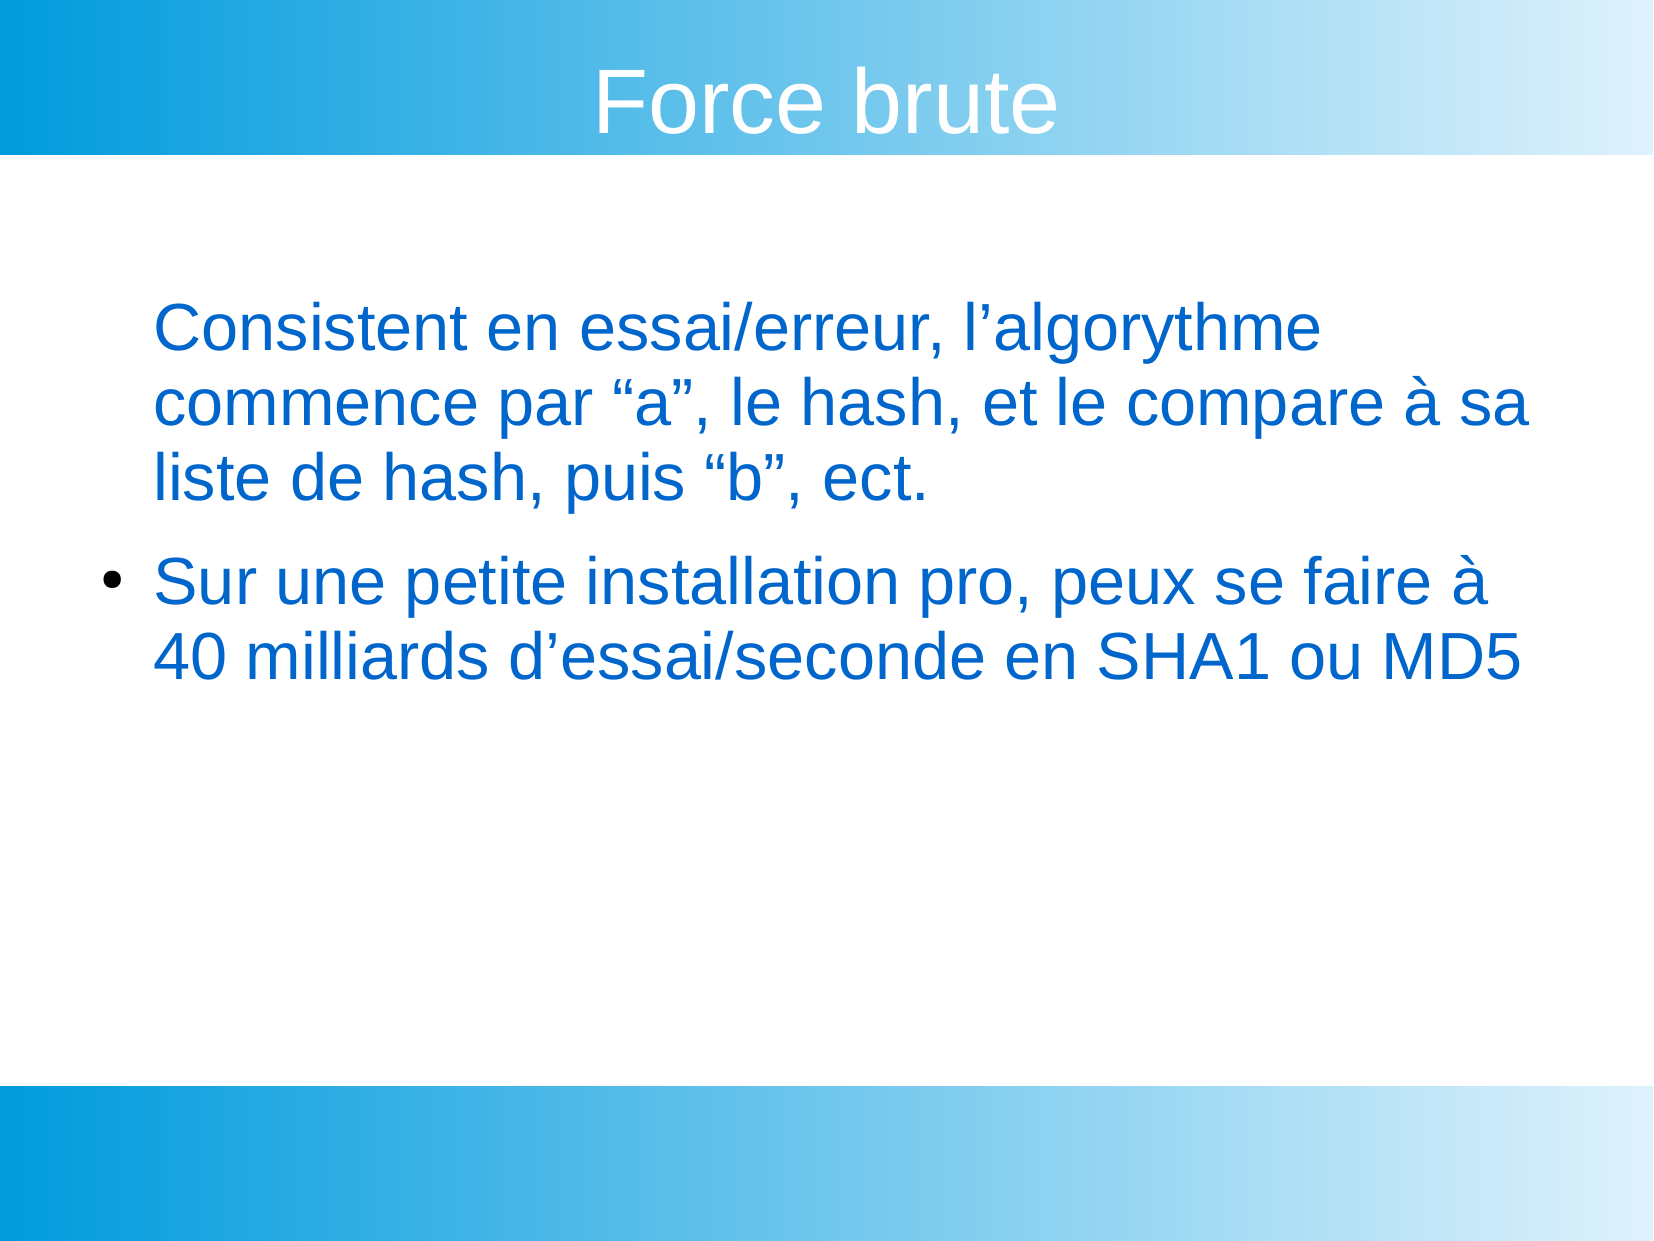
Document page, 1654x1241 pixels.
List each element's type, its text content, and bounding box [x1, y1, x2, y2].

title Force brute [82, 49, 1571, 155]
list Consistent en essai/erreur, l’algorythme commence par “a”, le hash, et le compare à sa liste de hash, puis “b”, ect. Sur une petite installation pro, peux se faire à 40 milliards d’essai/seconde en SHA1 ou MD5 [82, 290, 1571, 1010]
